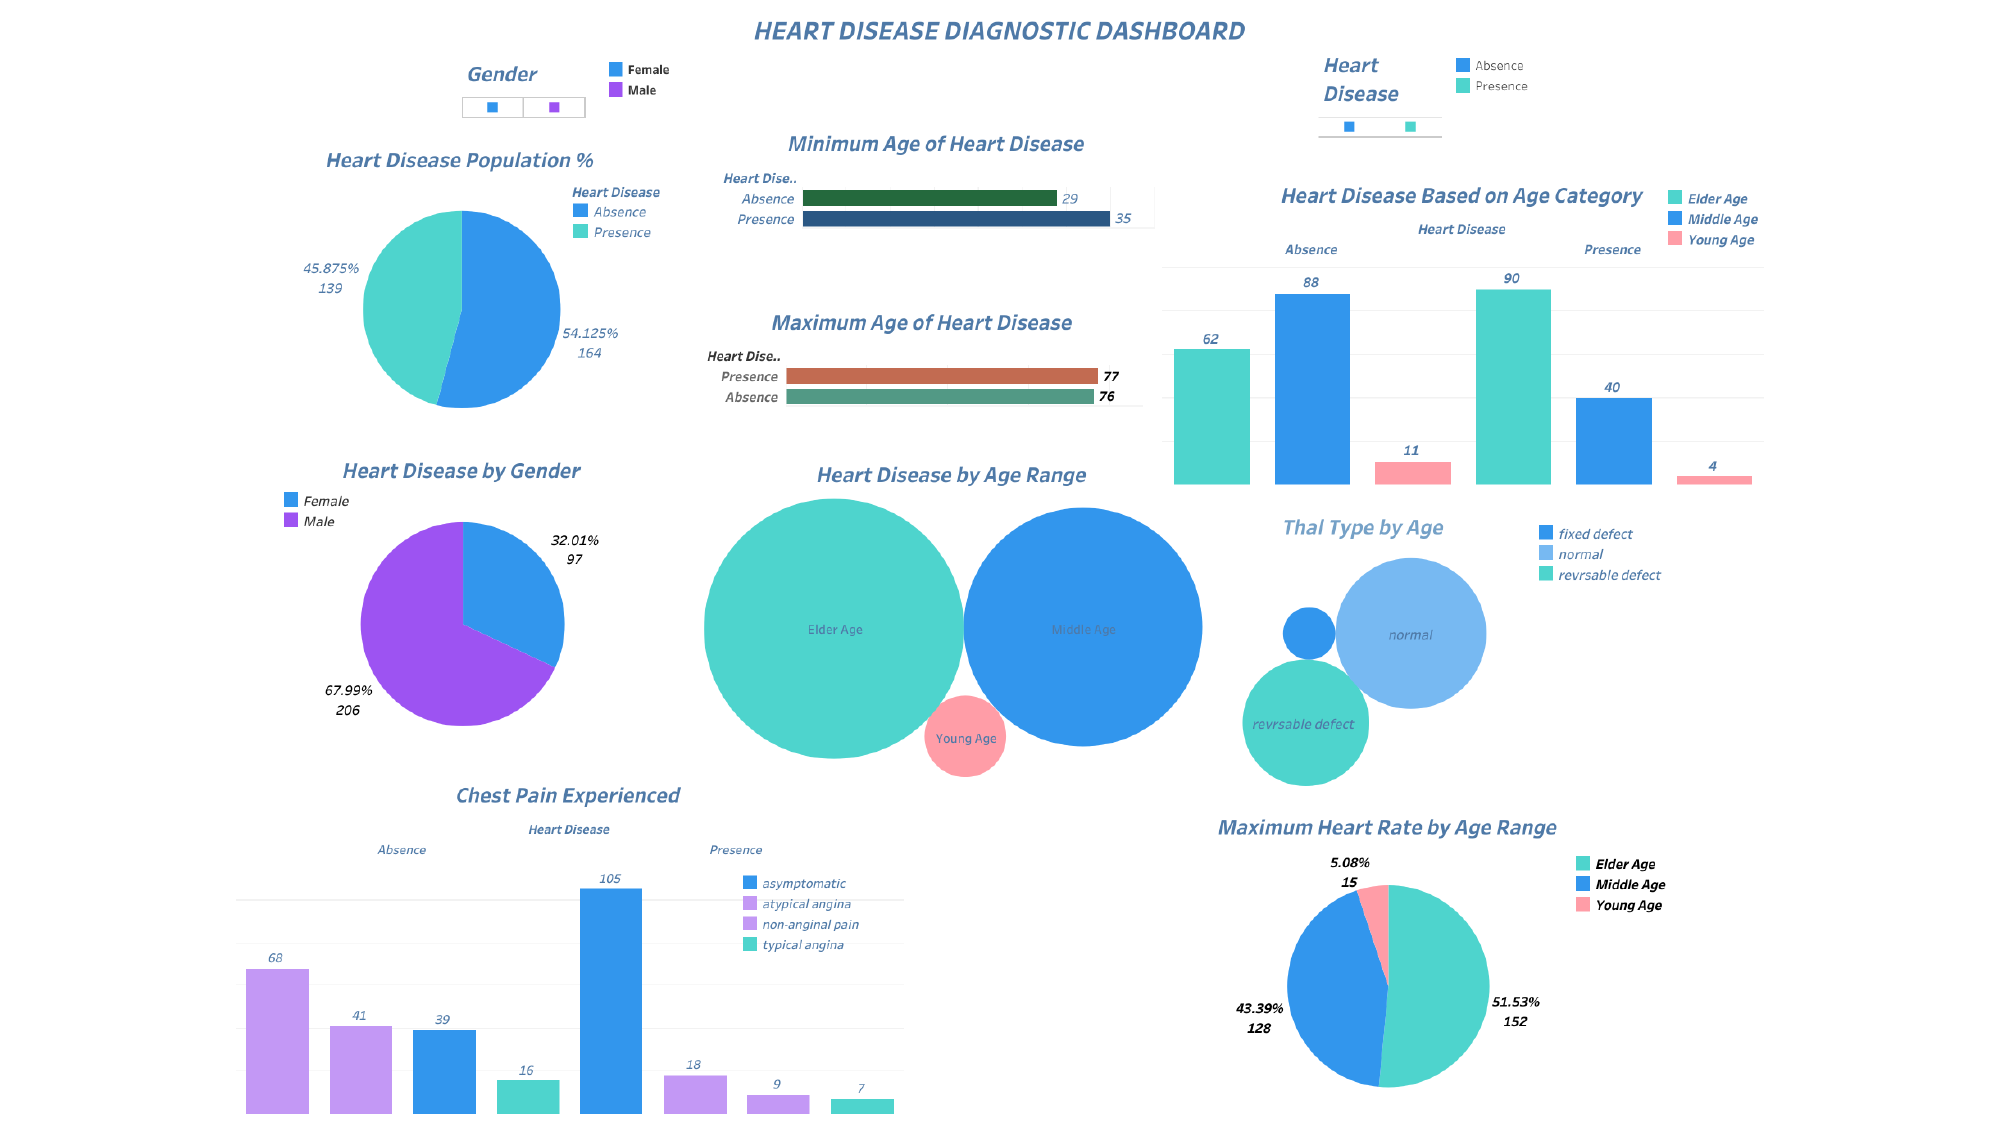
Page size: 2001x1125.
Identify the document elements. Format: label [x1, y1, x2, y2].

picture [232, 0, 1768, 1125]
